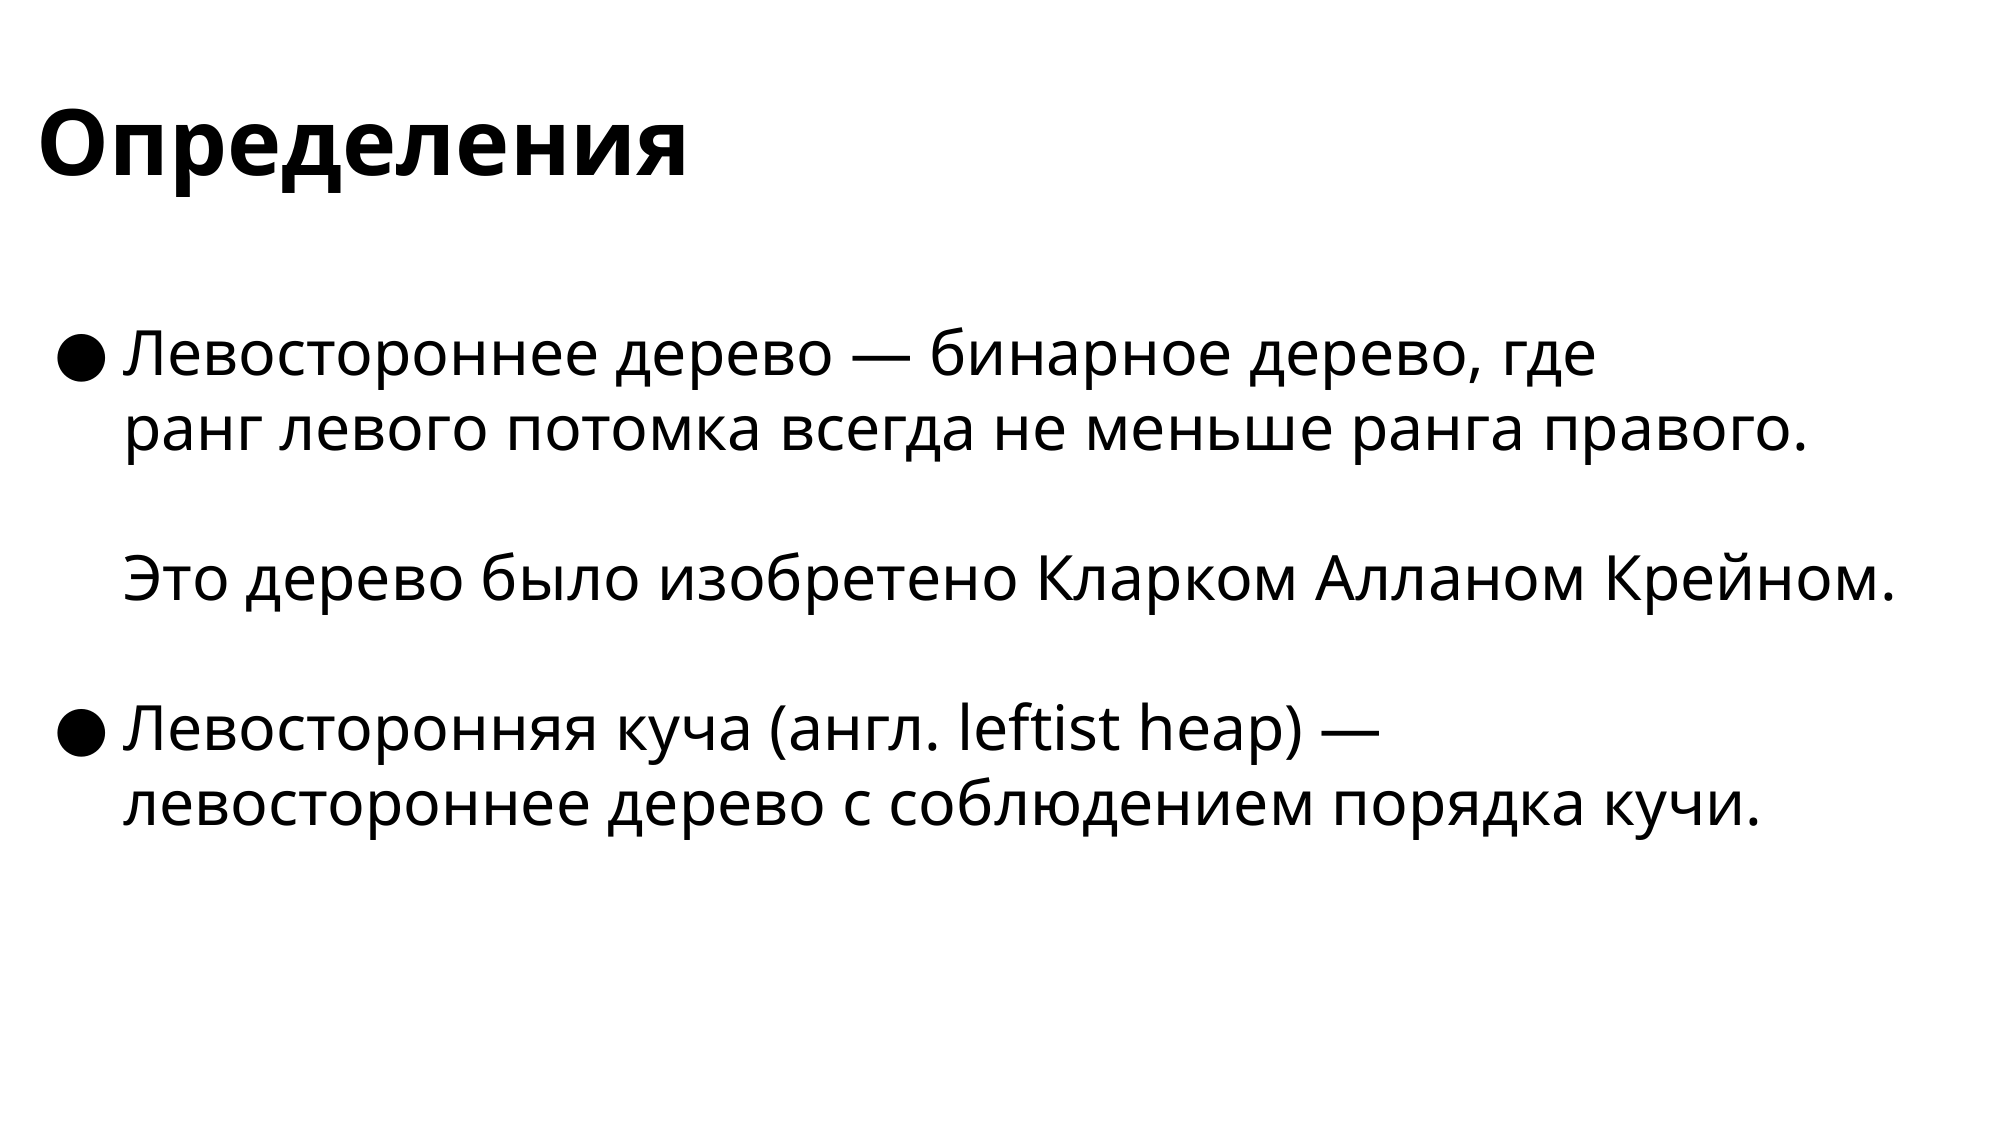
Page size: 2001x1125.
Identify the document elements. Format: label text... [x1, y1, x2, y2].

text_box Определения [22, 76, 864, 275]
text_box Левостороннее дерево — бинарное дерево, где ранг левого потомка всегда не меньше ранга правого. Это дерево было изобретено Кларком Алланом Крейном. Левосторонняя куча (англ. leftist heap) — левостороннее дерево с соблюдением порядка кучи. [33, 225, 1982, 913]
